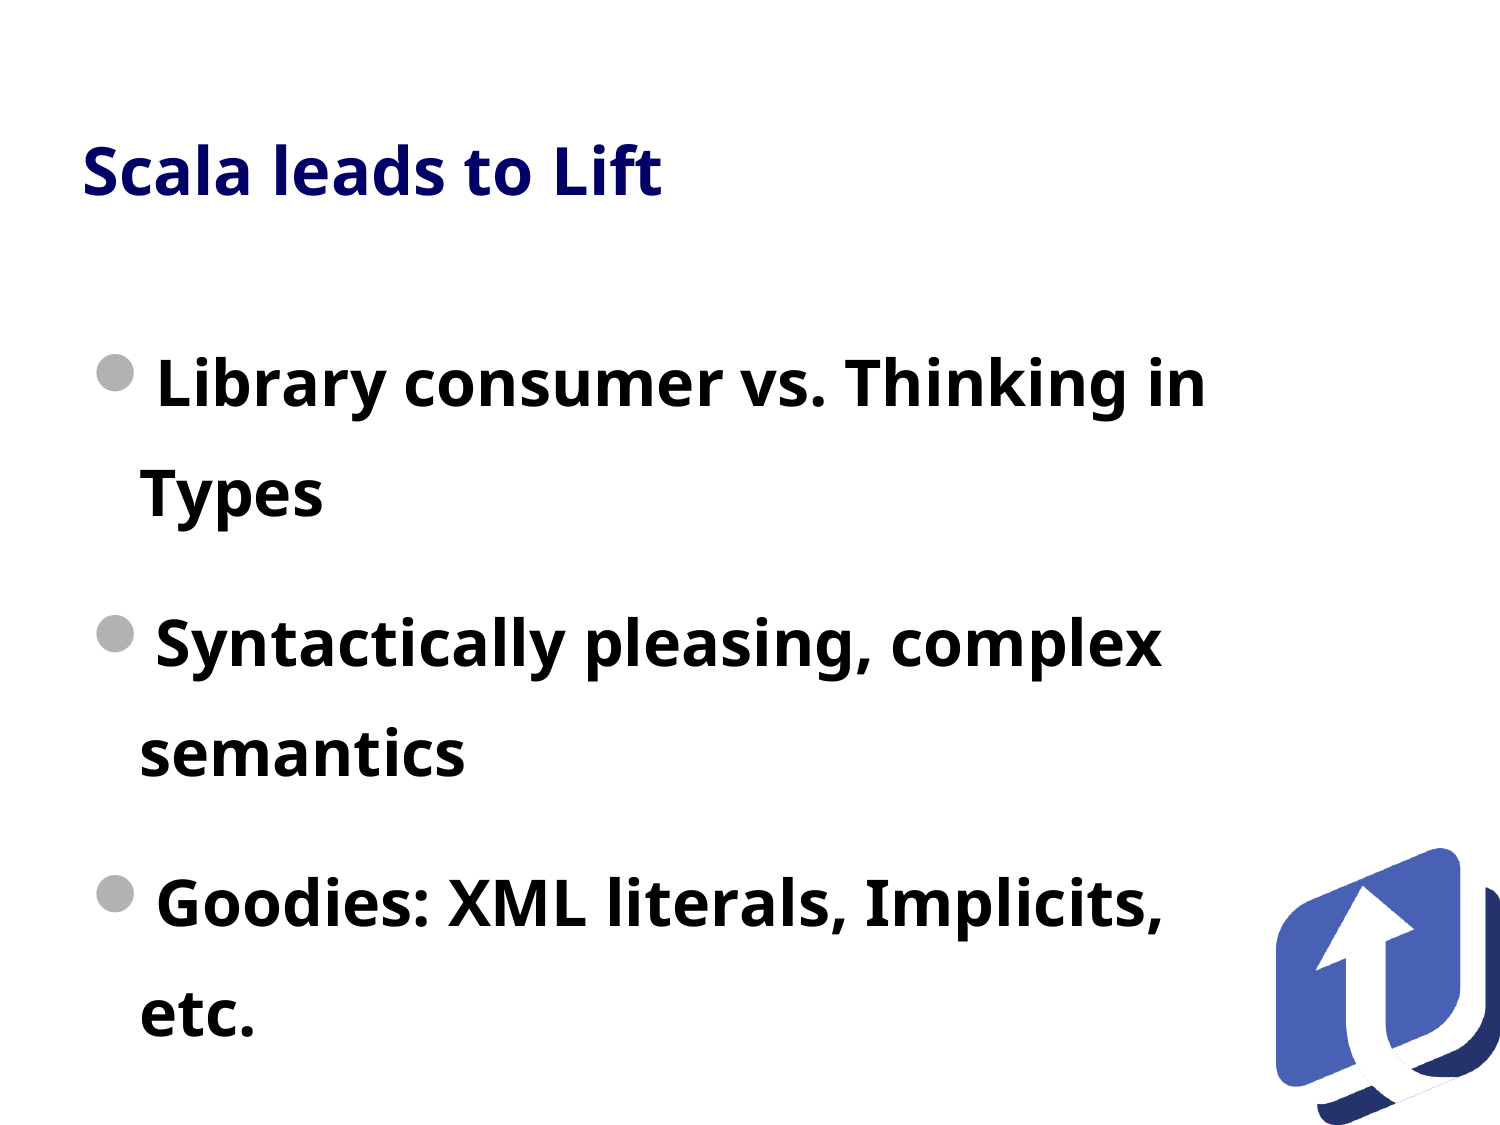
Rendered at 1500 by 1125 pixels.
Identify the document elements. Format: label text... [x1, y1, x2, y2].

picture [1276, 848, 1500, 1125]
list Library consumer vs. Thinking in Types Syntactically pleasing, complex semantics Goodies: XML literals, Implicits, etc. [74, 307, 1273, 1085]
title Scala leads to Lift [74, 97, 1423, 242]
